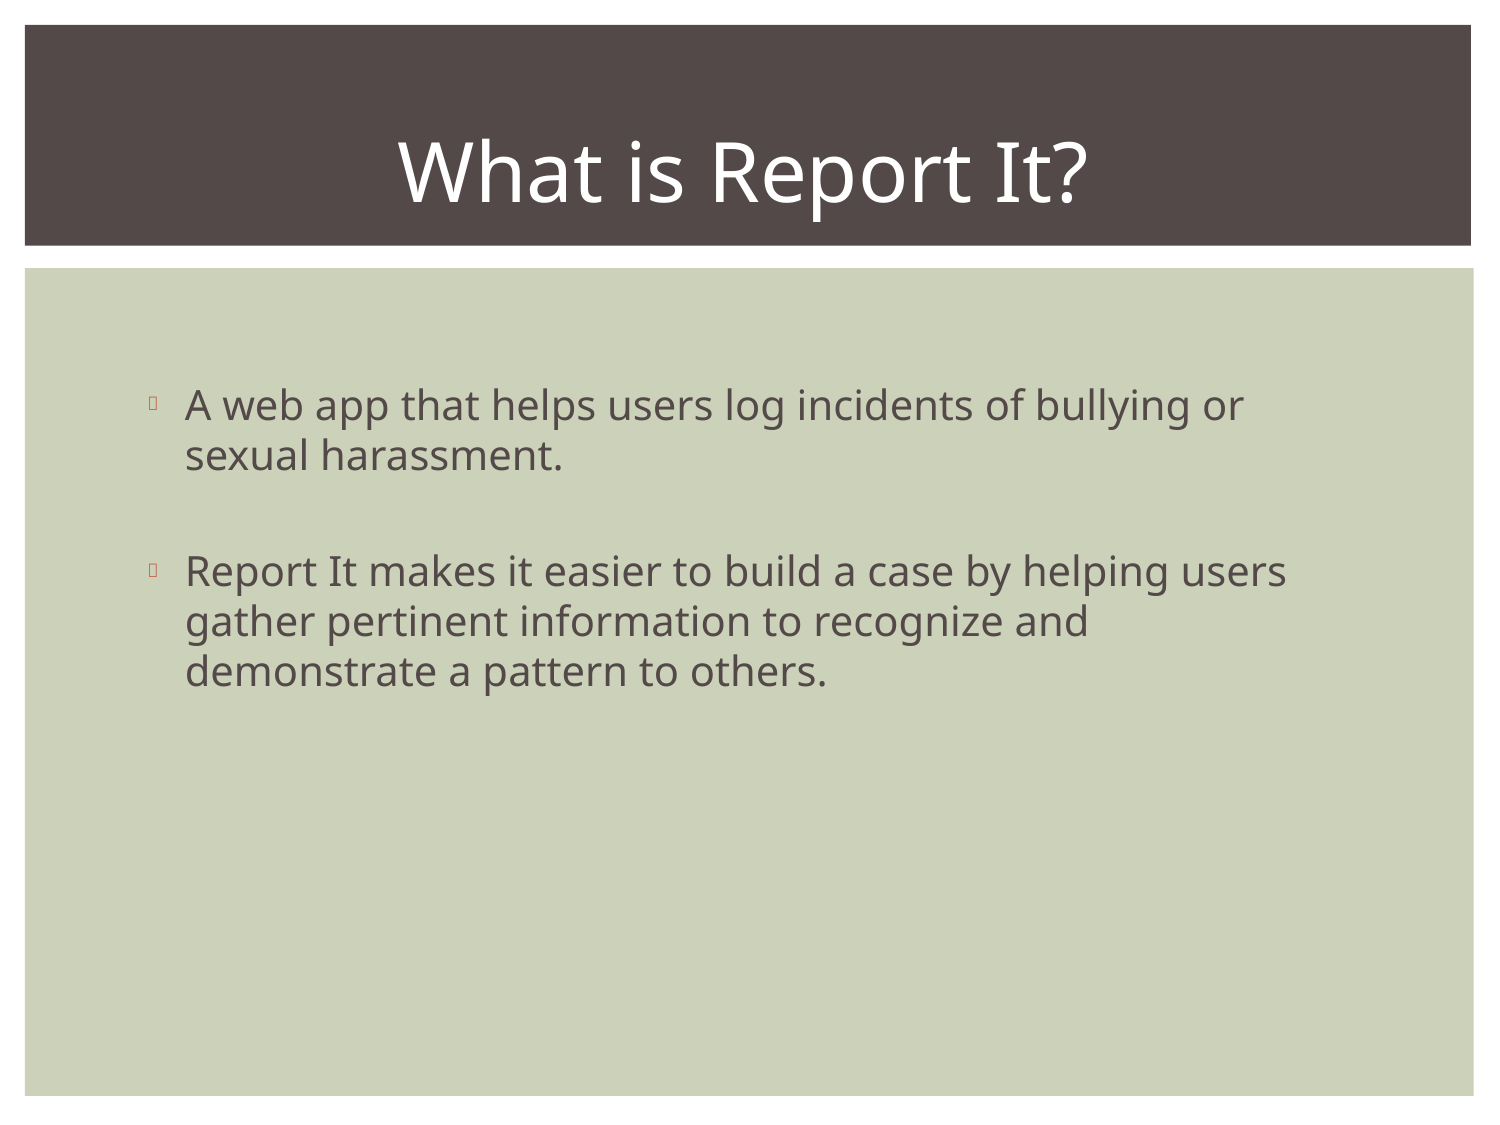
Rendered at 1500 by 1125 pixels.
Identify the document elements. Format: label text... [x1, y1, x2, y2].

title What is Report It? [187, 37, 1300, 300]
list A web app that helps users log incidents of bullying or sexual harassment. Report It makes it easier to build a case by helping users gather pertinent information to recognize and demonstrate a pattern to others. [125, 137, 1363, 776]
